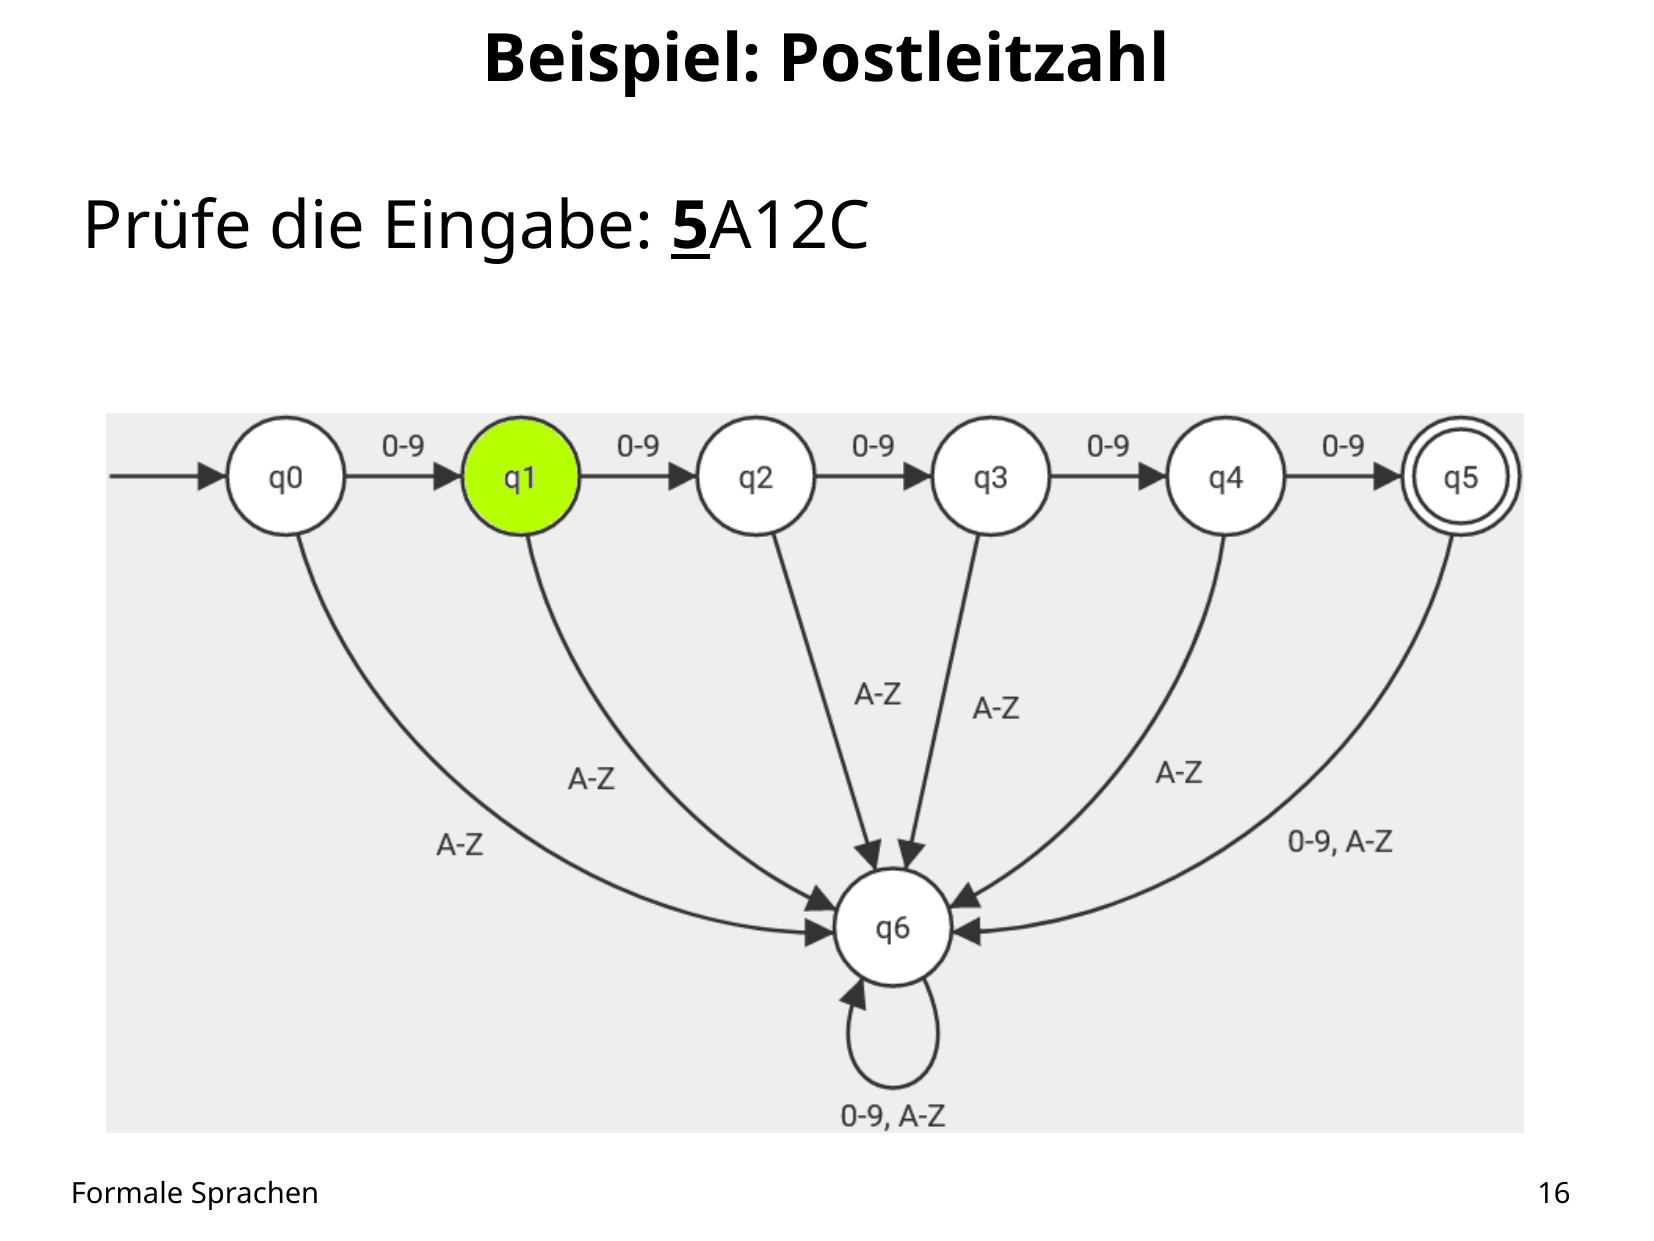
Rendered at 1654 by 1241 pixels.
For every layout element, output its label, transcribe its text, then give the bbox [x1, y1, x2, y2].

title Beispiel: Postleitzahl [0, 5, 1654, 107]
picture [106, 413, 1524, 1133]
list Prüfe die Eingabe: 5A12C [82, 177, 1571, 1123]
